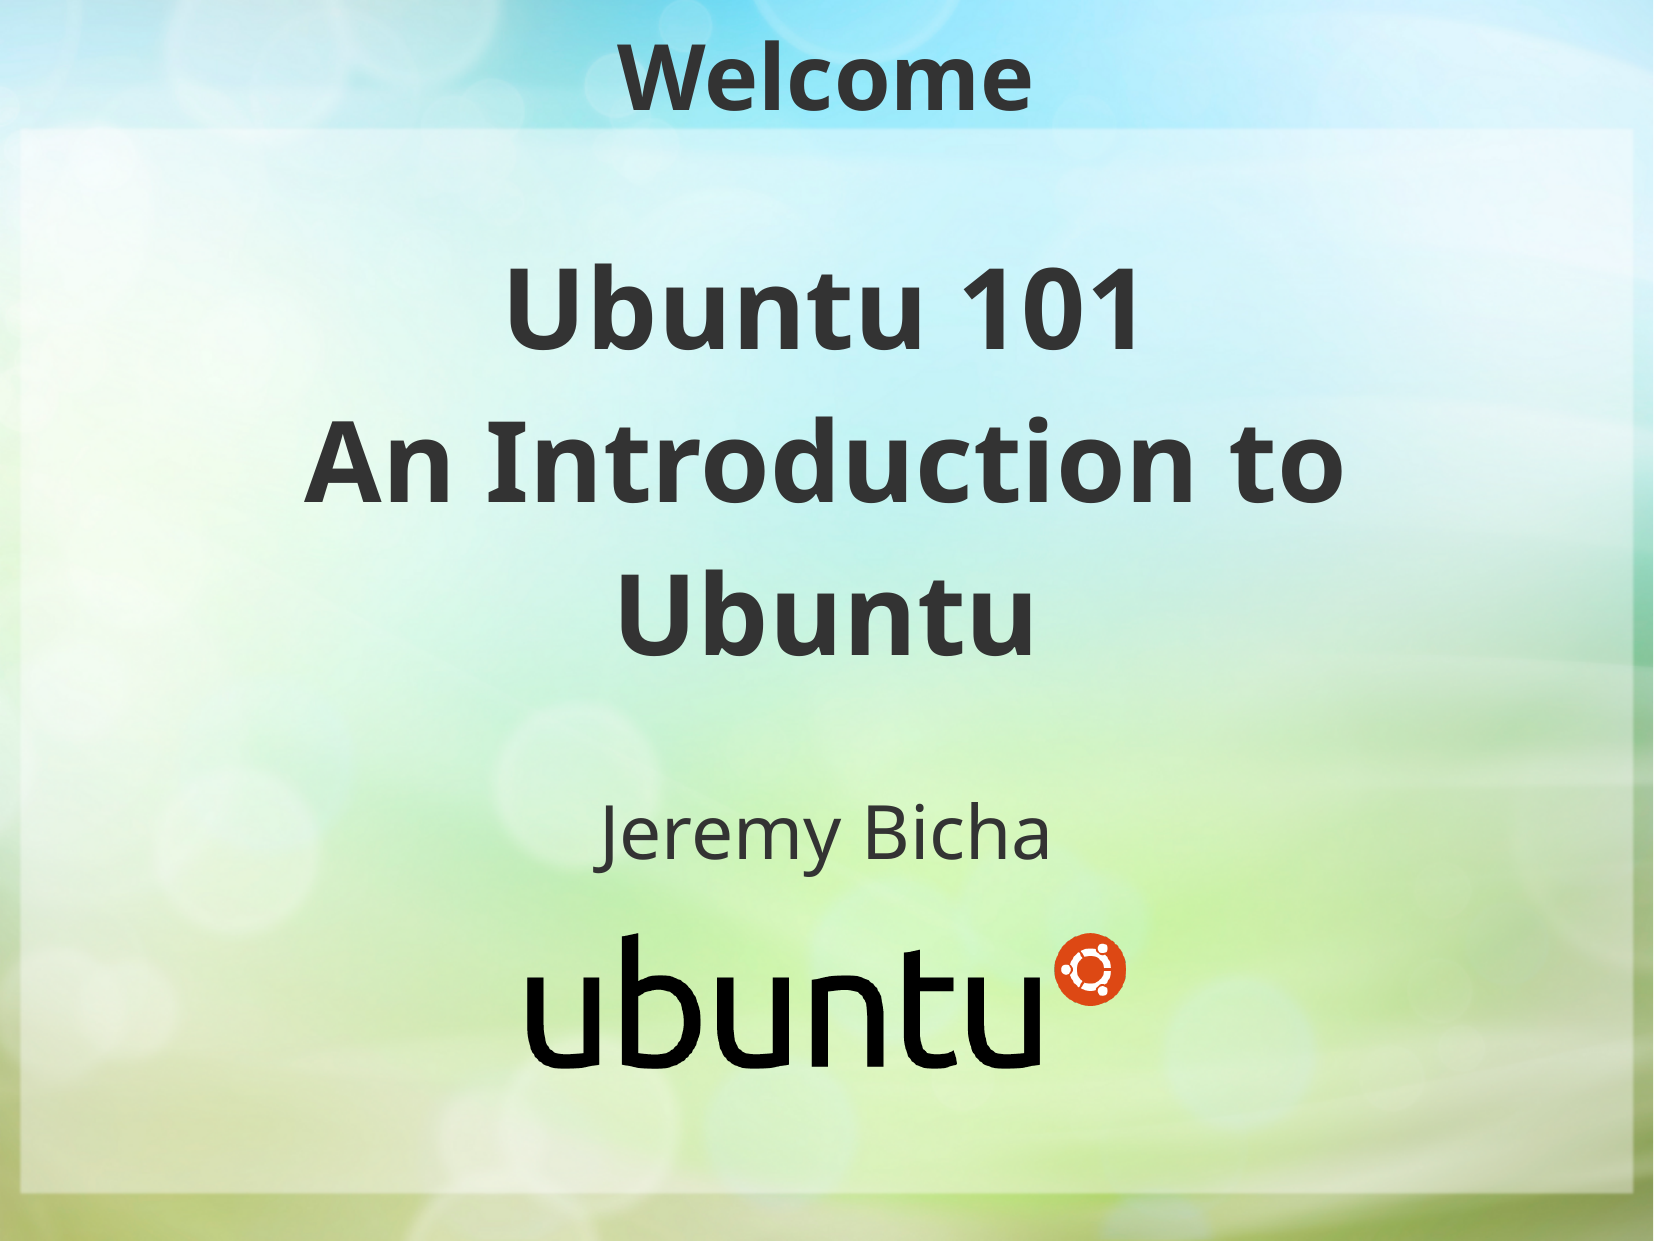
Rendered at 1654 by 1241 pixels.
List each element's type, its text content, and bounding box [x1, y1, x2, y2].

title Welcome [82, 0, 1571, 150]
subtitle Ubuntu 101 An Introduction to Ubuntu Jeremy Bicha [82, 150, 1571, 1109]
picture [0, 0, 1654, 1241]
picture [527, 933, 1126, 1069]
